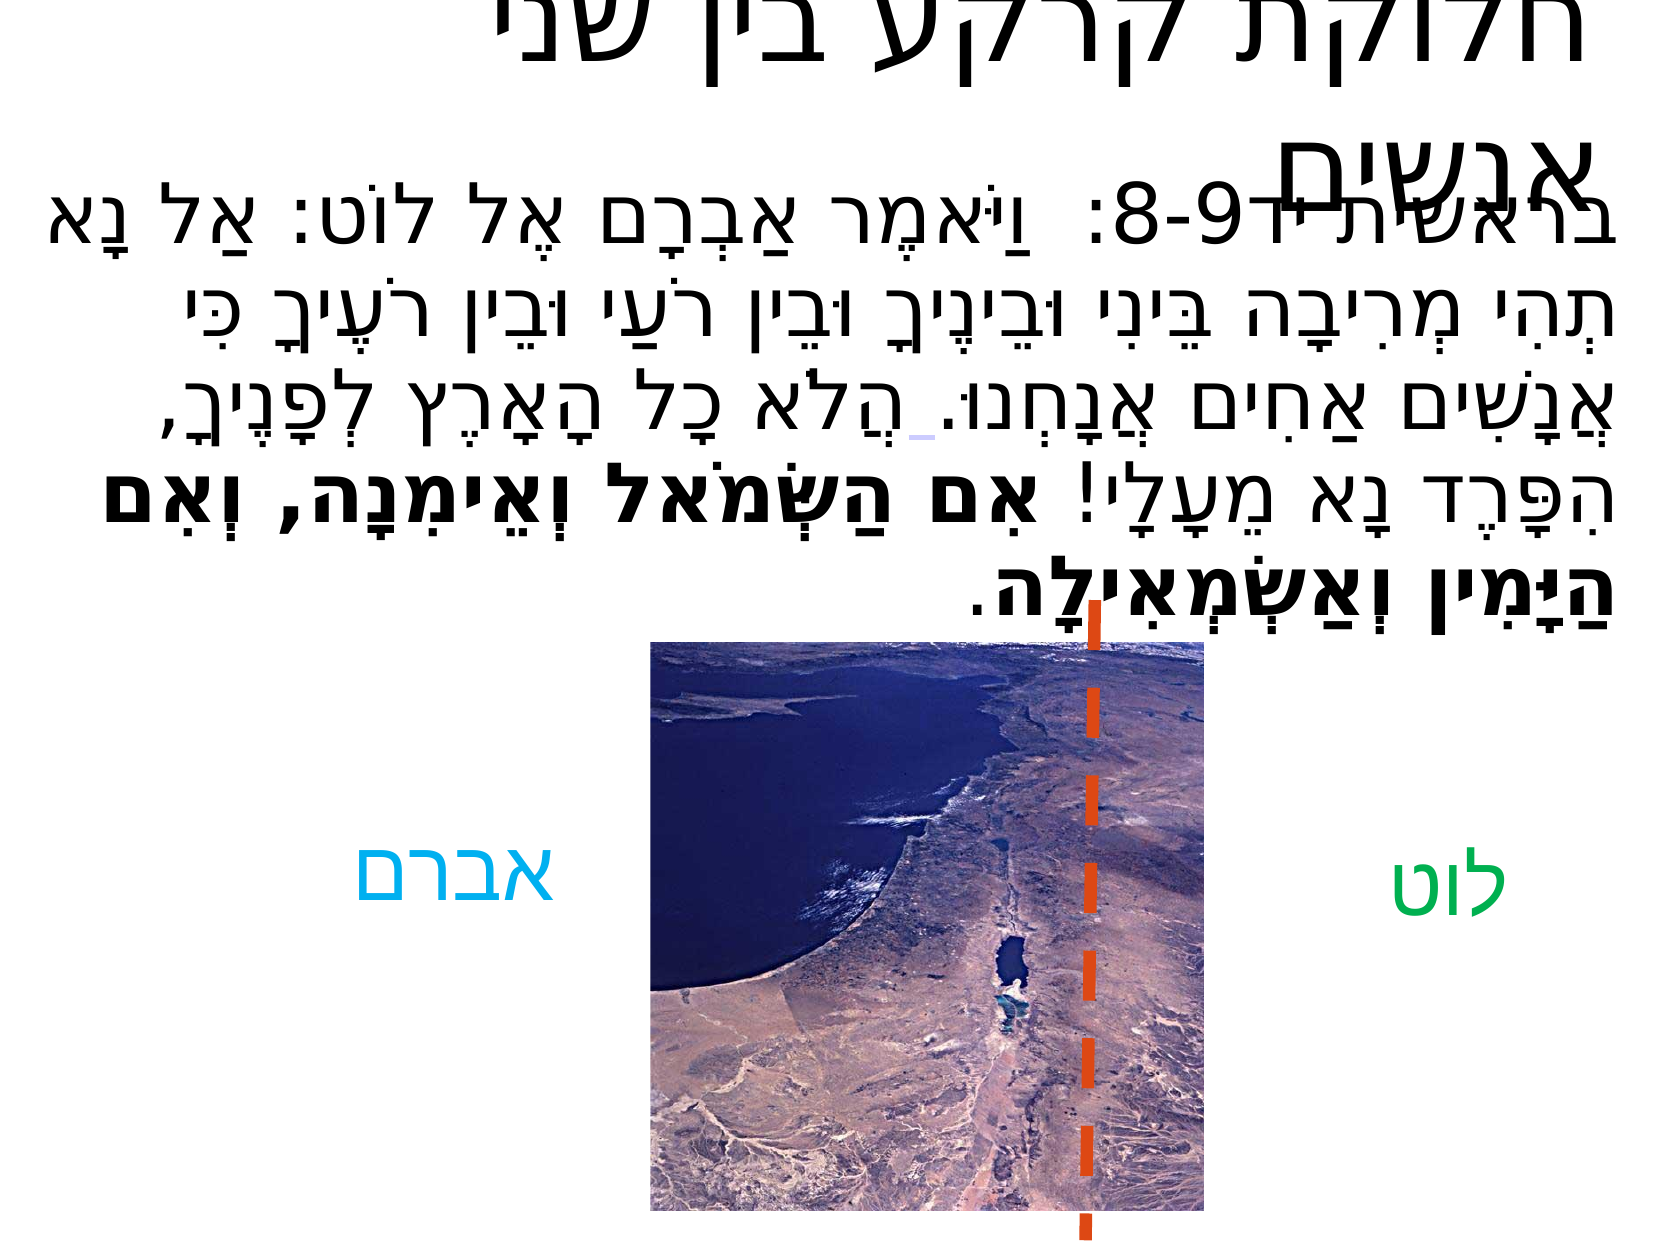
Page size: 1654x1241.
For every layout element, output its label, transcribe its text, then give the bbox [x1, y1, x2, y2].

text_box אברם [240, 810, 571, 931]
list בראשית יד8-9: וַיֹּאמֶר אַבְרָם אֶל לוֹט: אַל נָא תְהִי מְרִיבָה בֵּינִי וּבֵינֶיךָ וּבֵין רֹעַי וּבֵין רֹעֶיךָ כִּי אֲנָשִׁים אַחִים אֲנָחְנוּ. הֲלֹא כָל הָאָרֶץ לְפָנֶיךָ, הִפָּרֶד נָא מֵעָלָי! אִם הַשְּׂמֹאל וְאֵימִנָה, וְאִם הַיָּמִין וְאַשְׂמְאִילָה. [15, 165, 1621, 556]
title חלוקת קרקע בין שני אנשים [225, 6, 1654, 166]
text_box [650, 642, 1204, 1211]
text_box לוט [1290, 825, 1524, 970]
